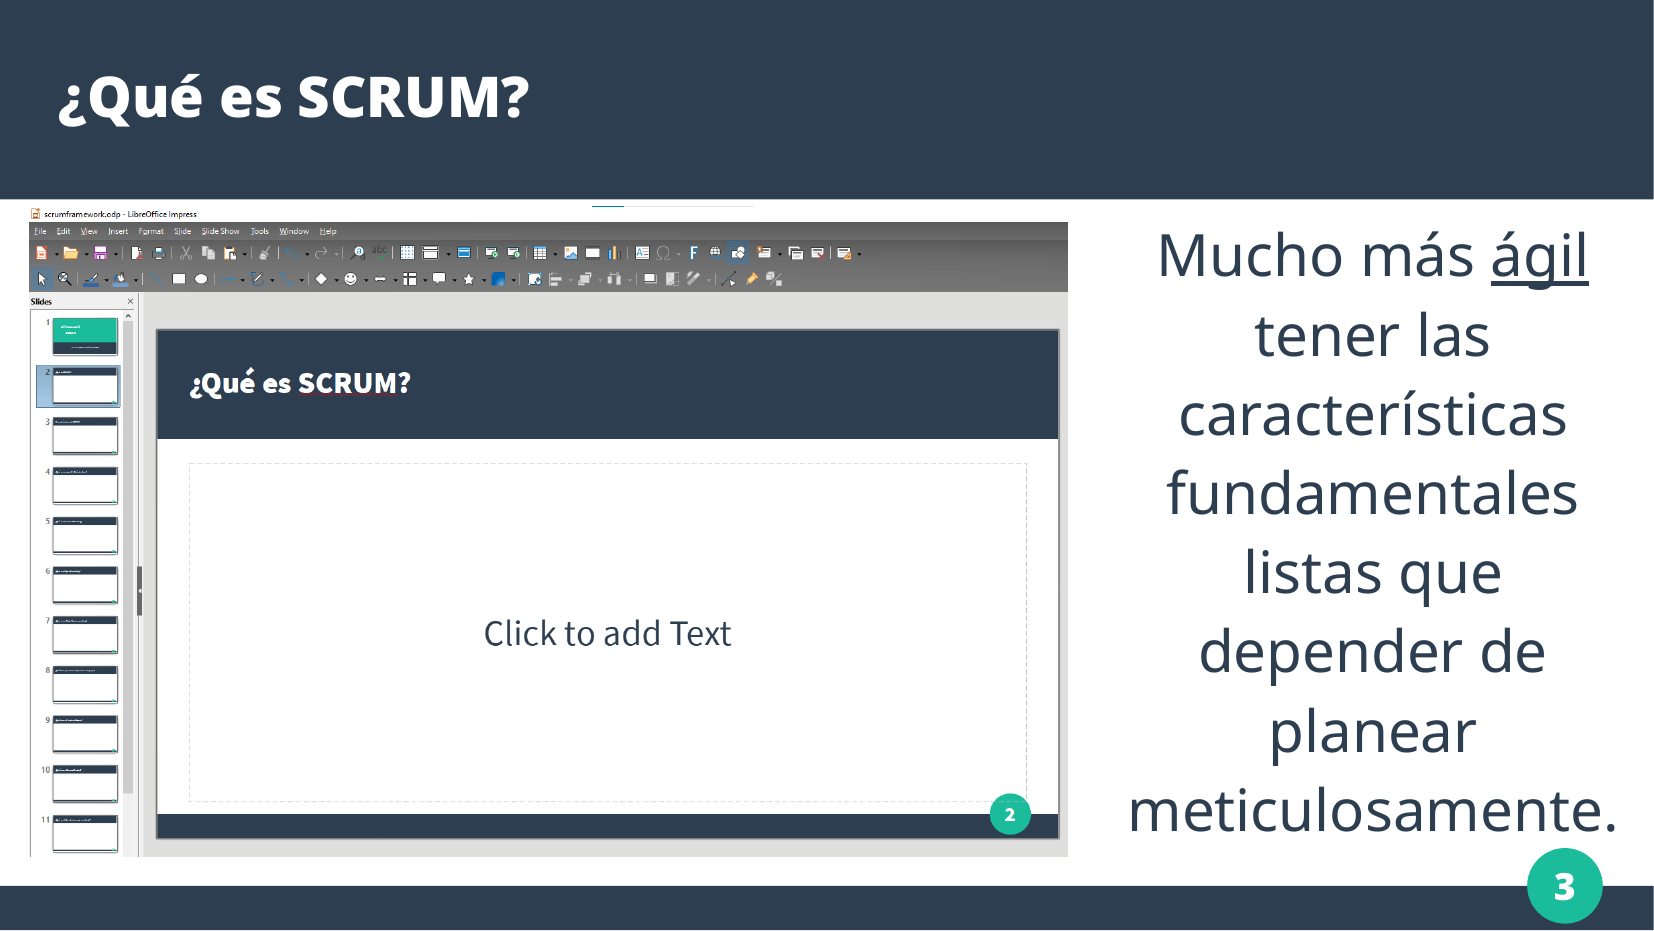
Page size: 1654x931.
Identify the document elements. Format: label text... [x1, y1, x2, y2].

title ¿Qué es SCRUM? [59, 37, 1595, 155]
picture [29, 206, 1068, 857]
subtitle Mucho más ágil tener las características fundamentales listas que depender de planear meticulosamente. [1122, 236, 1625, 827]
